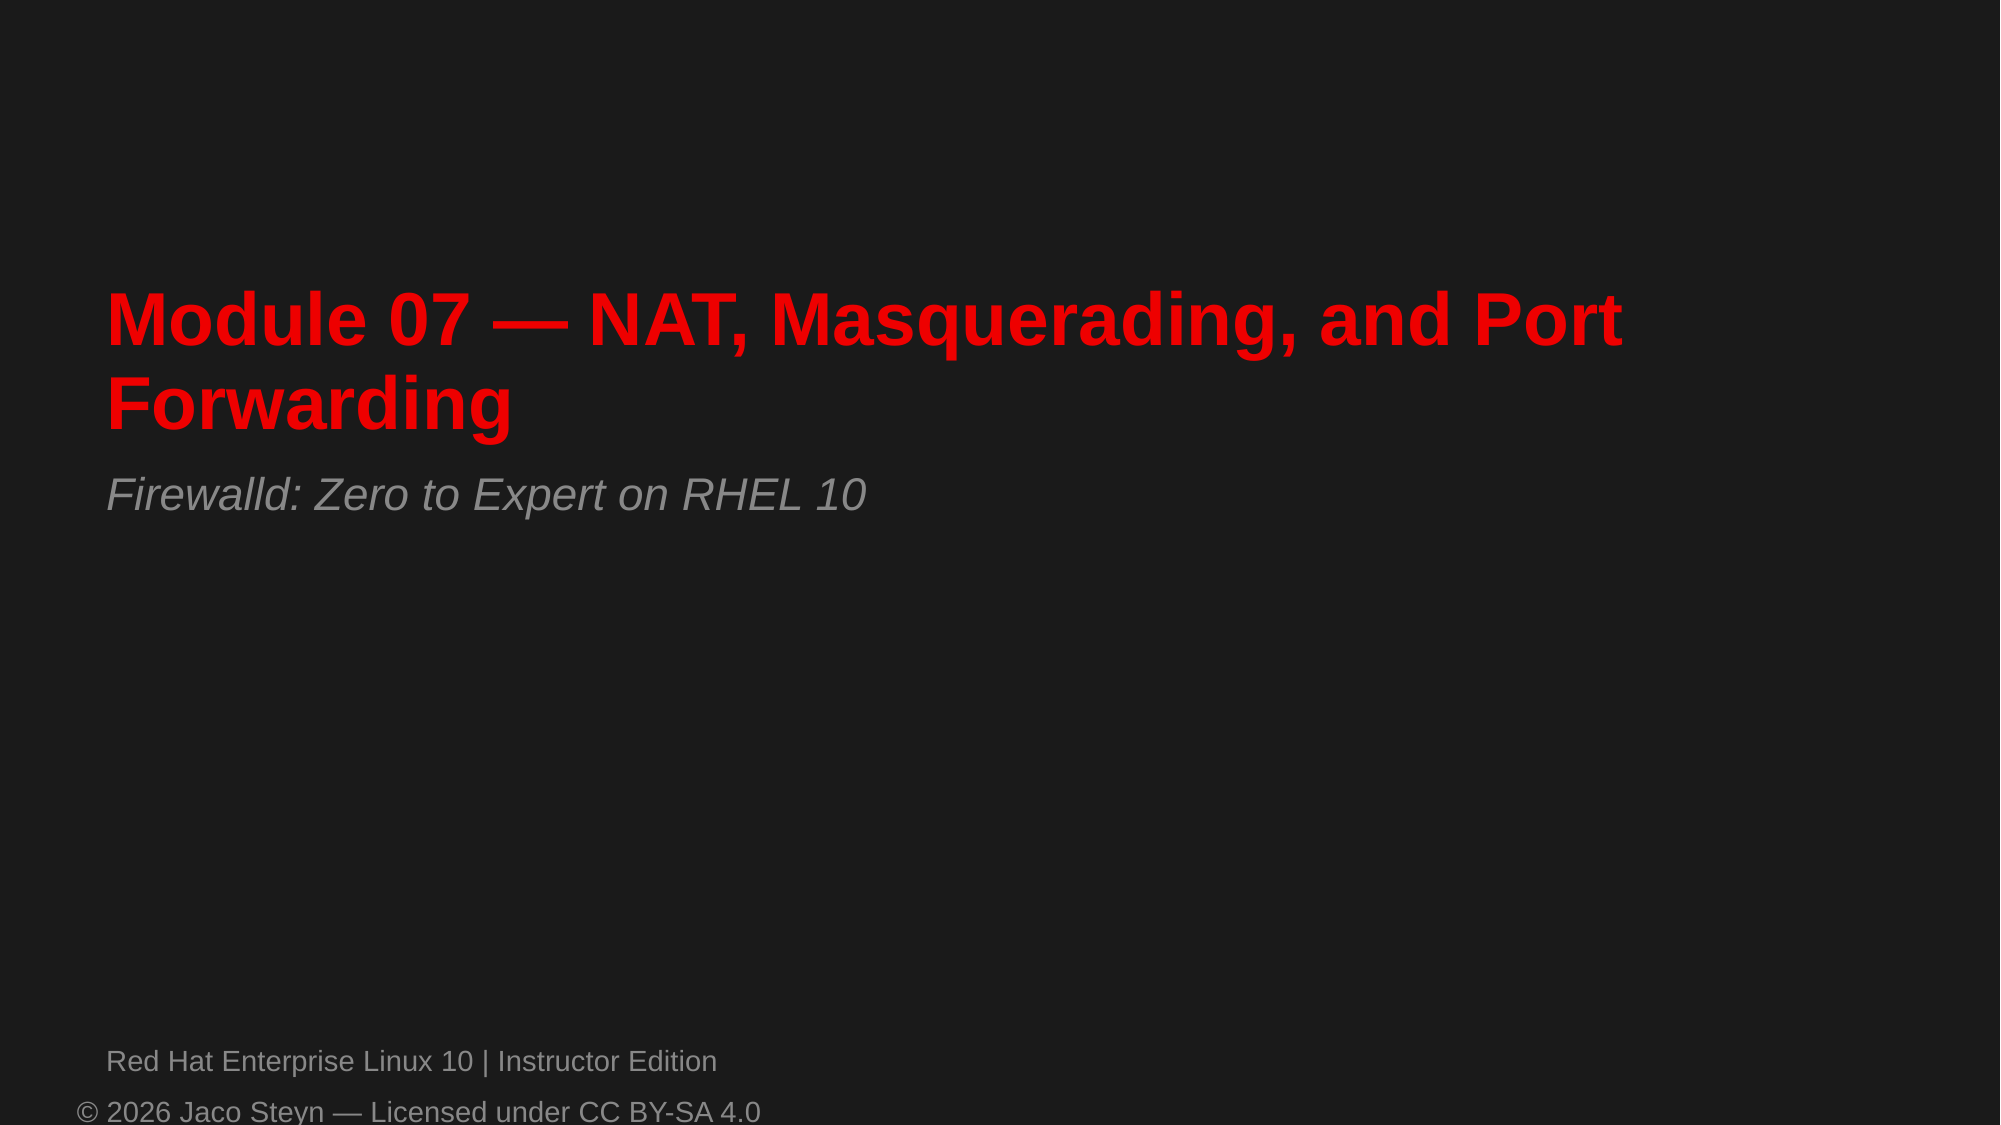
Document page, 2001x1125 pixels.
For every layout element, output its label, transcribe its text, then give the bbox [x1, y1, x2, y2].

text_box © 2026 Jaco Steyn — Licensed under CC BY-SA 4.0 [59, 1083, 1942, 1120]
text_box Module 07 — NAT, Masquerading, and Port Forwarding Firewalld: Zero to Expert on RHEL 10 [88, 265, 1912, 562]
text_box Red Hat Enterprise Linux 10 | Instructor Edition [88, 1033, 1912, 1075]
